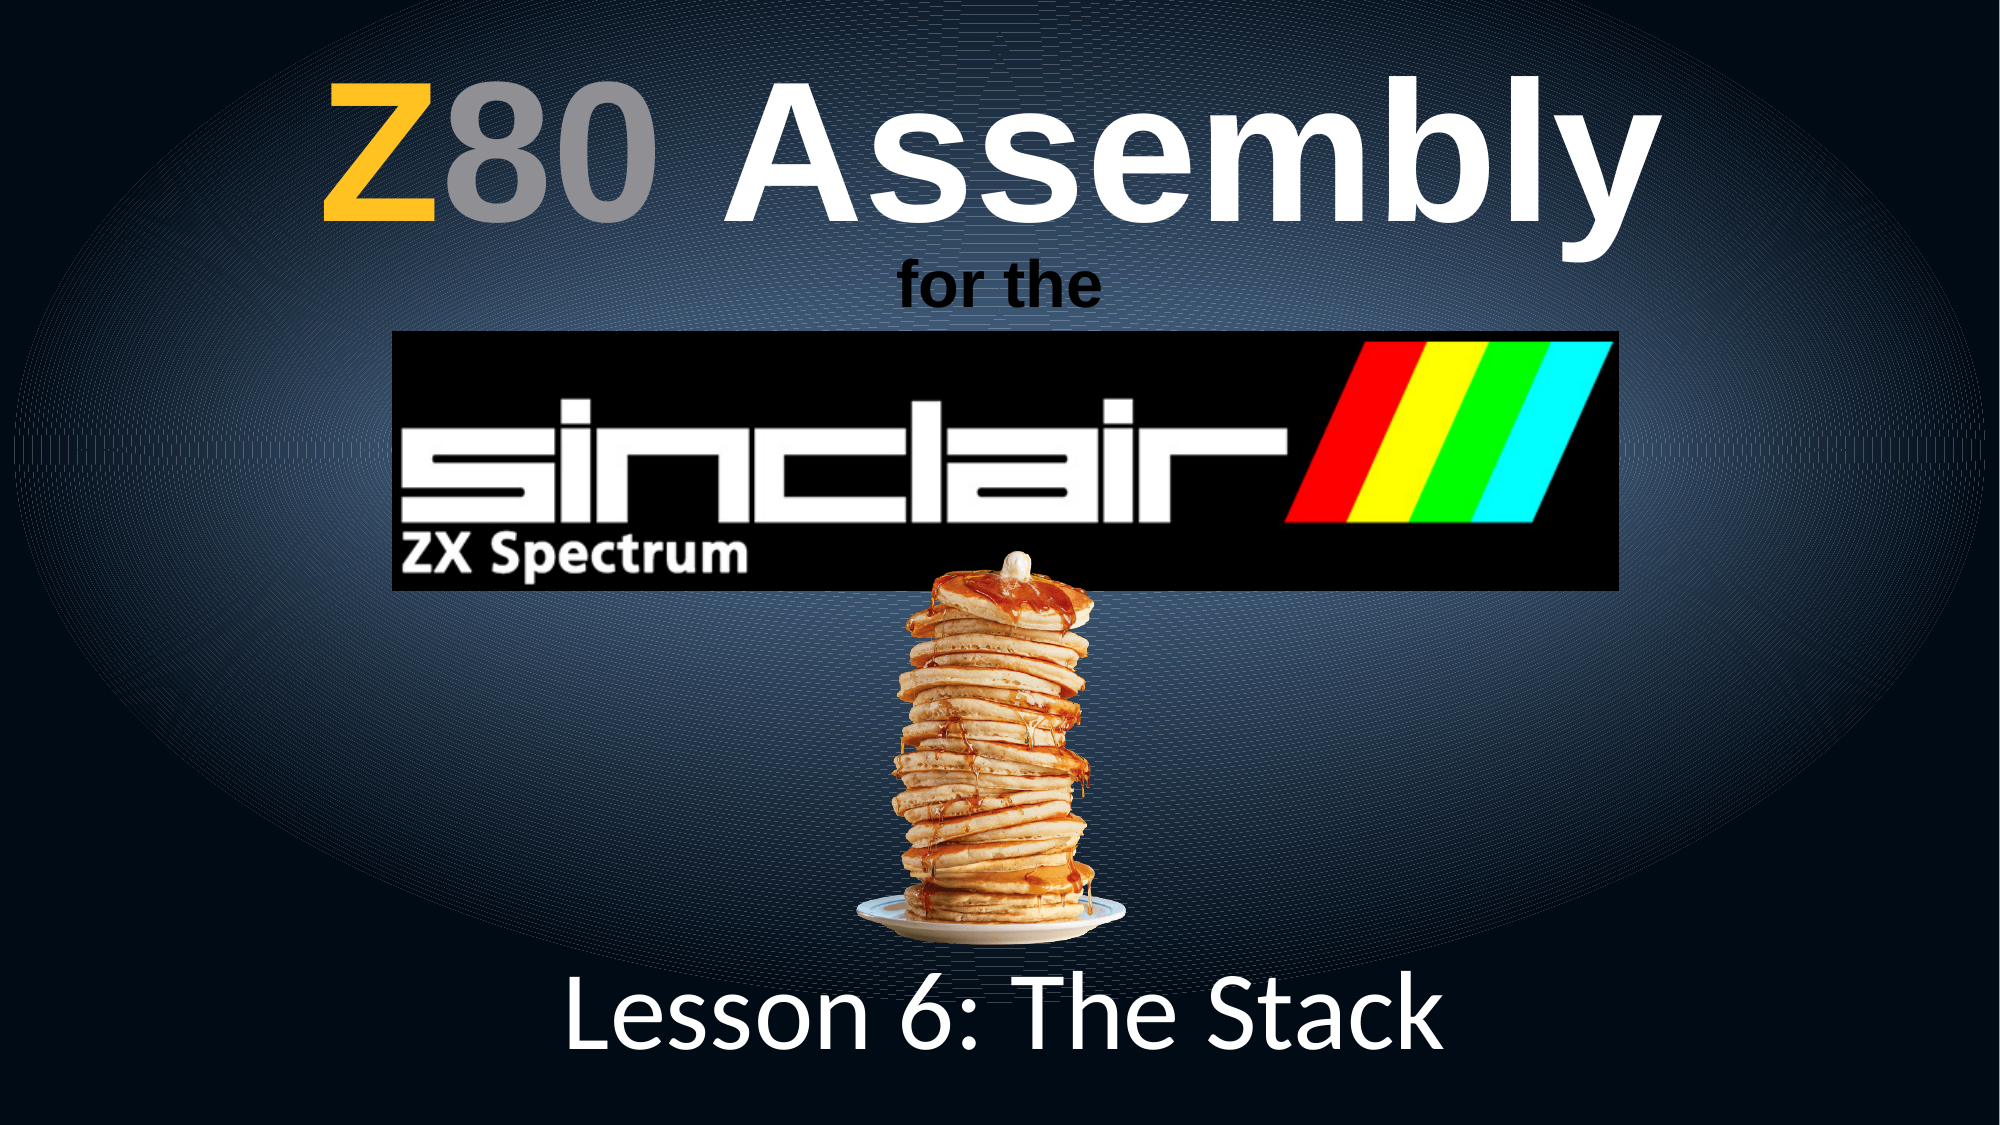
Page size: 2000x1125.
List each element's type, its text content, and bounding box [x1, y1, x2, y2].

picture [392, 331, 1619, 946]
text_box for the [881, 239, 1119, 330]
subtitle Lesson 6: The Stack [59, 945, 1950, 1072]
text_box Z80 Assembly [304, 32, 1713, 495]
